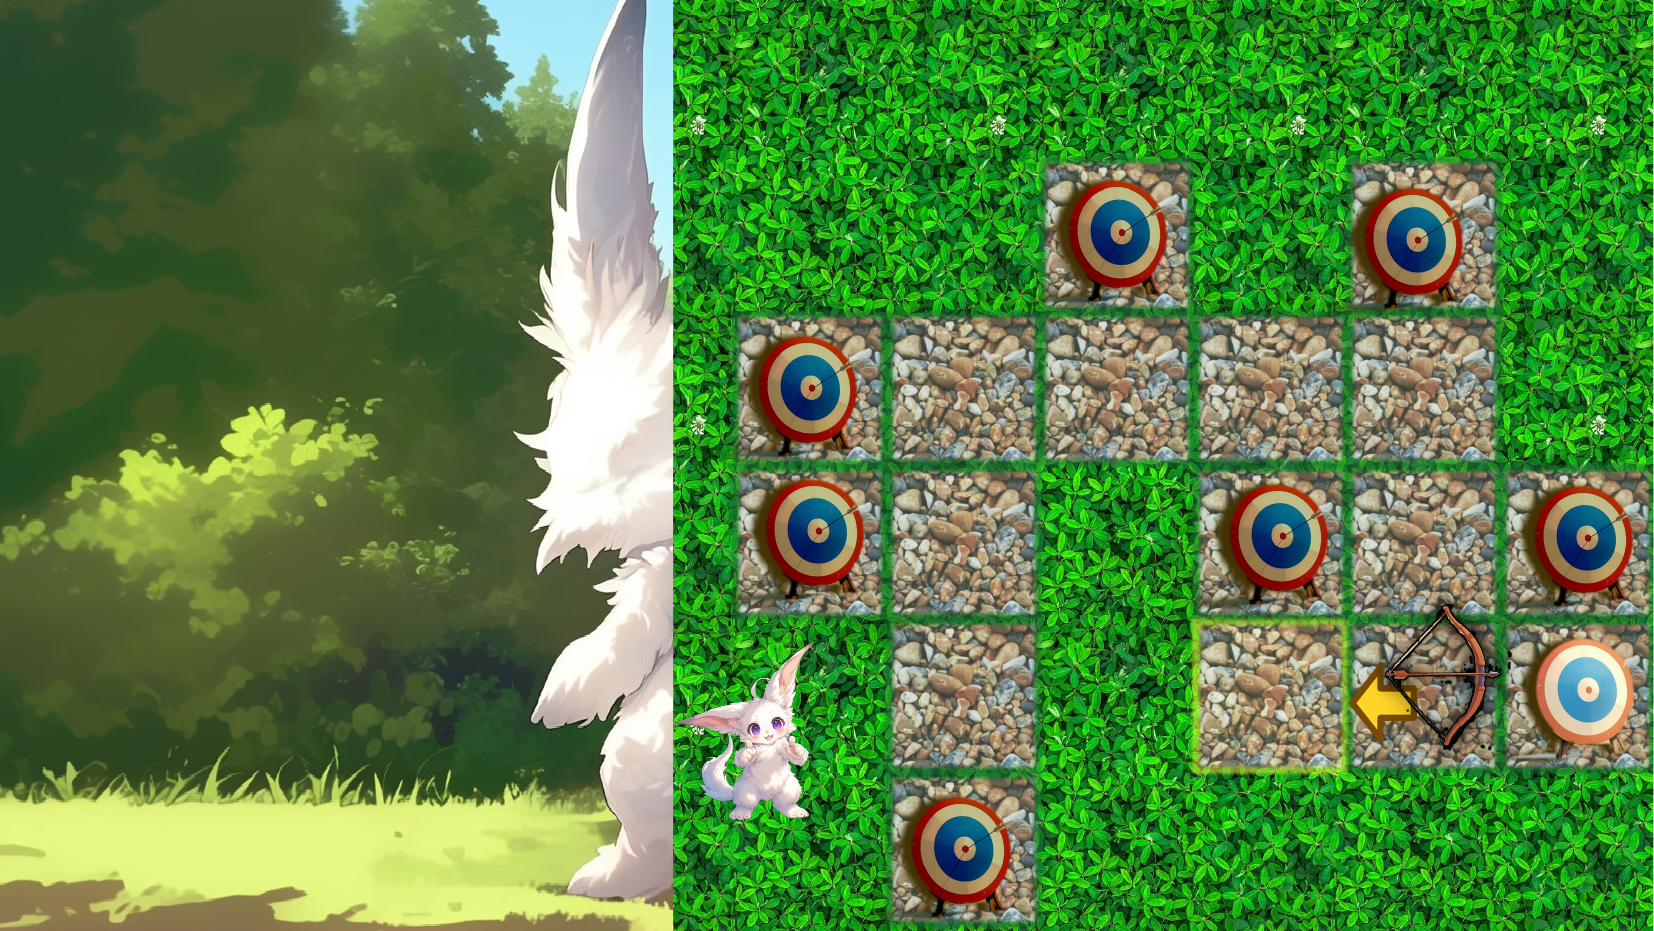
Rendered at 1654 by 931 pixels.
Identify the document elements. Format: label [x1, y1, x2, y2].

text_box [1044, 316, 1190, 462]
text_box [1197, 315, 1344, 456]
picture [733, 307, 891, 601]
text_box [890, 315, 1037, 462]
text_box [1045, 303, 1190, 309]
picture [886, 768, 1037, 919]
picture [1385, 457, 1654, 750]
picture [1339, 159, 1490, 310]
text_box [1505, 760, 1651, 769]
text_box [1537, 608, 1651, 614]
text_box [1351, 623, 1497, 769]
text_box [890, 623, 1037, 768]
text_box [1201, 627, 1340, 765]
picture [0, 0, 854, 931]
picture [1510, 620, 1654, 760]
picture [1043, 152, 1194, 303]
text_box [1490, 162, 1497, 309]
text_box [737, 601, 883, 616]
text_box [1198, 606, 1344, 616]
text_box [674, 0, 1654, 931]
picture [1204, 455, 1355, 606]
text_box [1351, 470, 1496, 616]
text_box [891, 469, 1037, 616]
text_box [893, 919, 1037, 923]
text_box [1351, 316, 1497, 462]
